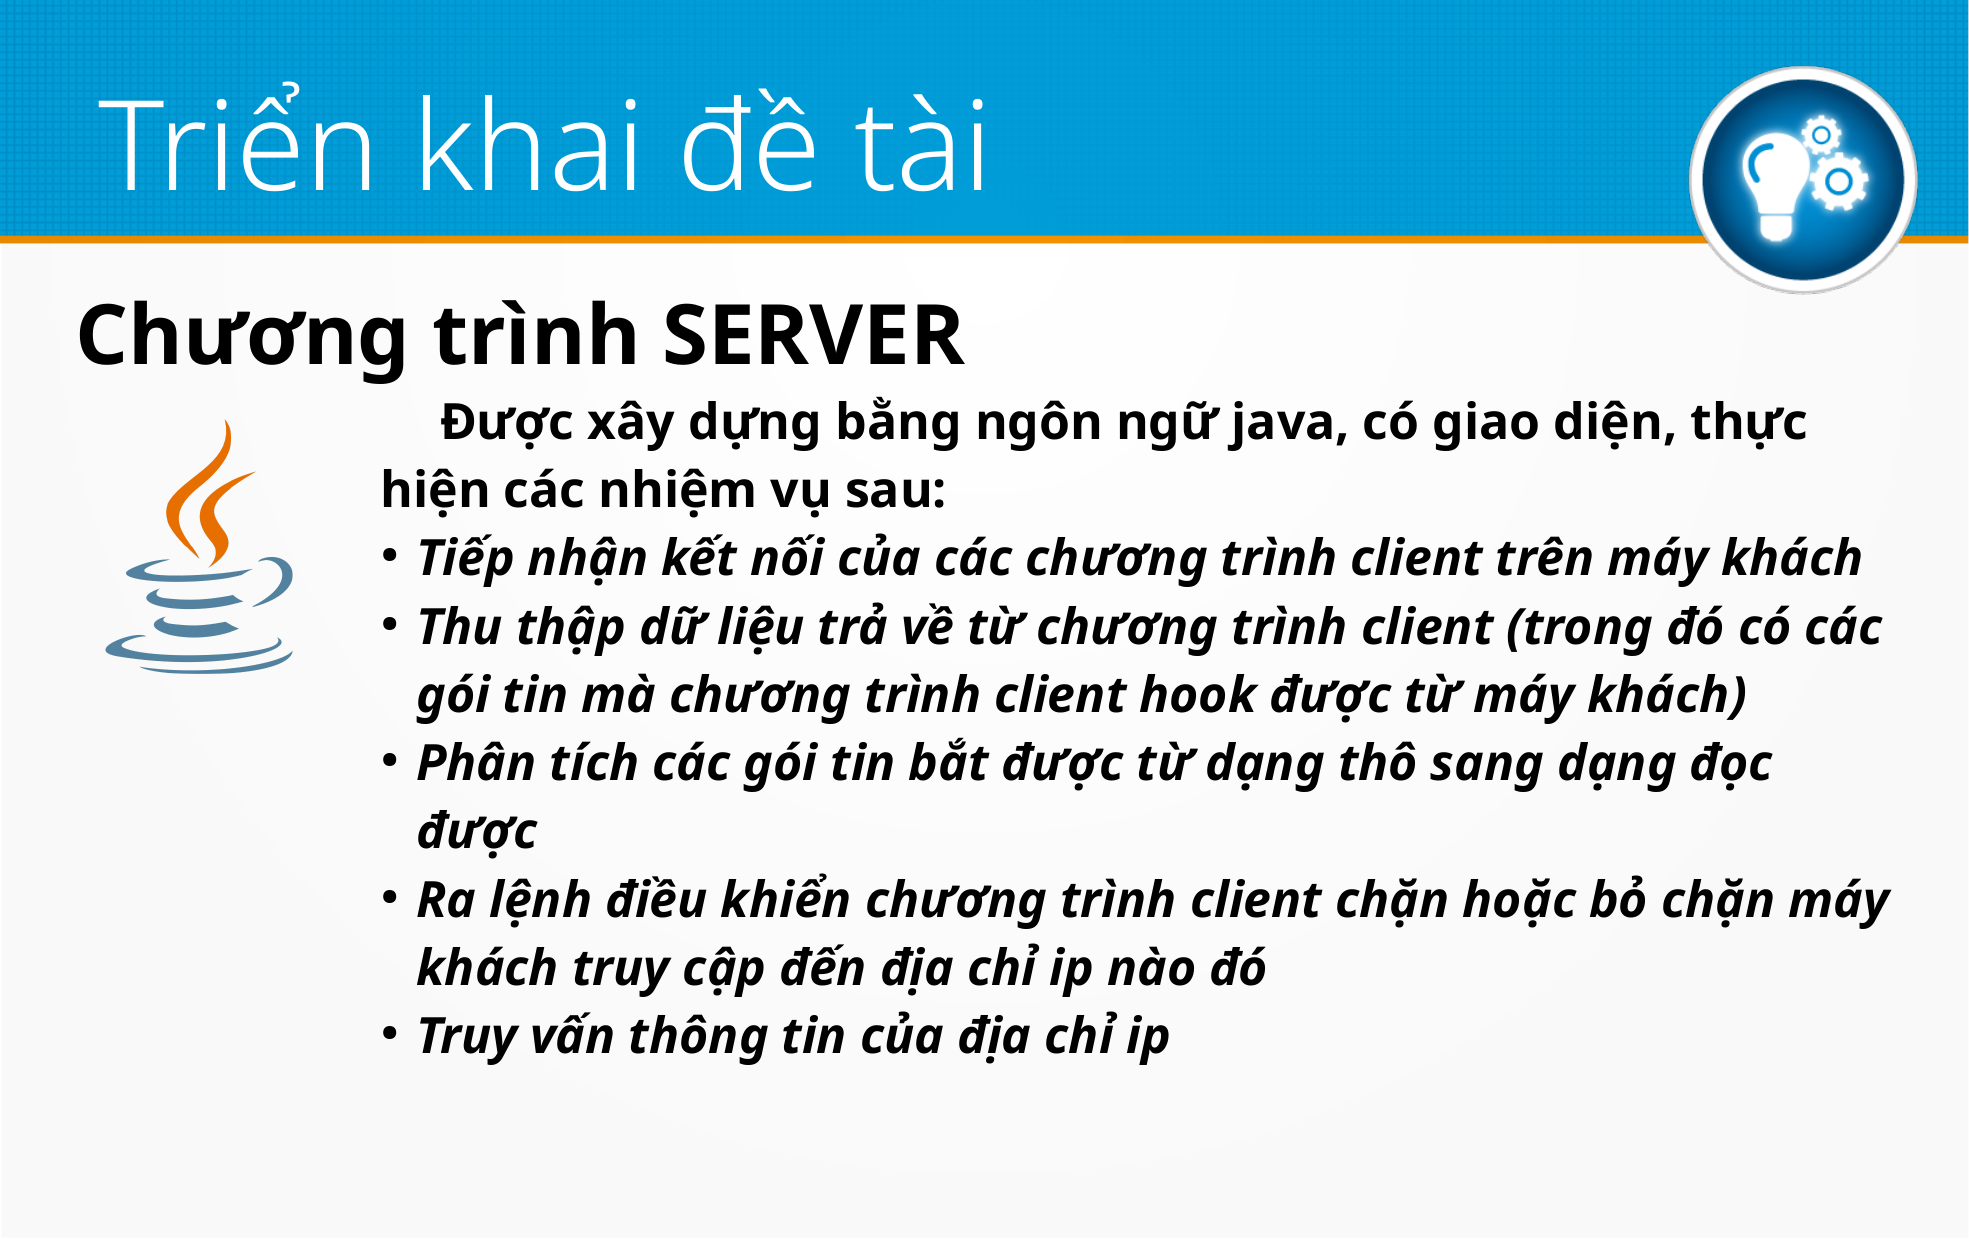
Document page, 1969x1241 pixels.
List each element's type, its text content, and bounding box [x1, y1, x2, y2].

title Triển khai đề tài [98, 19, 1870, 227]
text_box Được xây dựng bằng ngôn ngữ java, có giao diện, thực hiện các nhiệm vụ sau: Tiếp nhận kết nối của các chương trình client trên máy khách Thu thập dữ liệu trả về từ chương trình client (trong đó có các gói tin mà chương trình client hook được từ máy khách) Phân tích các gói tin bắt được từ dạng thô sang dạng đọc được Ra lệnh điều khiển chương trình client chặn hoặc bỏ chặn máy khách truy cập đến địa chỉ ip nào đó Truy vấn thông tin của địa chỉ ip [375, 439, 1906, 1015]
text_box Chương trình SERVER [69, 274, 865, 391]
picture [0, 66, 1969, 1241]
